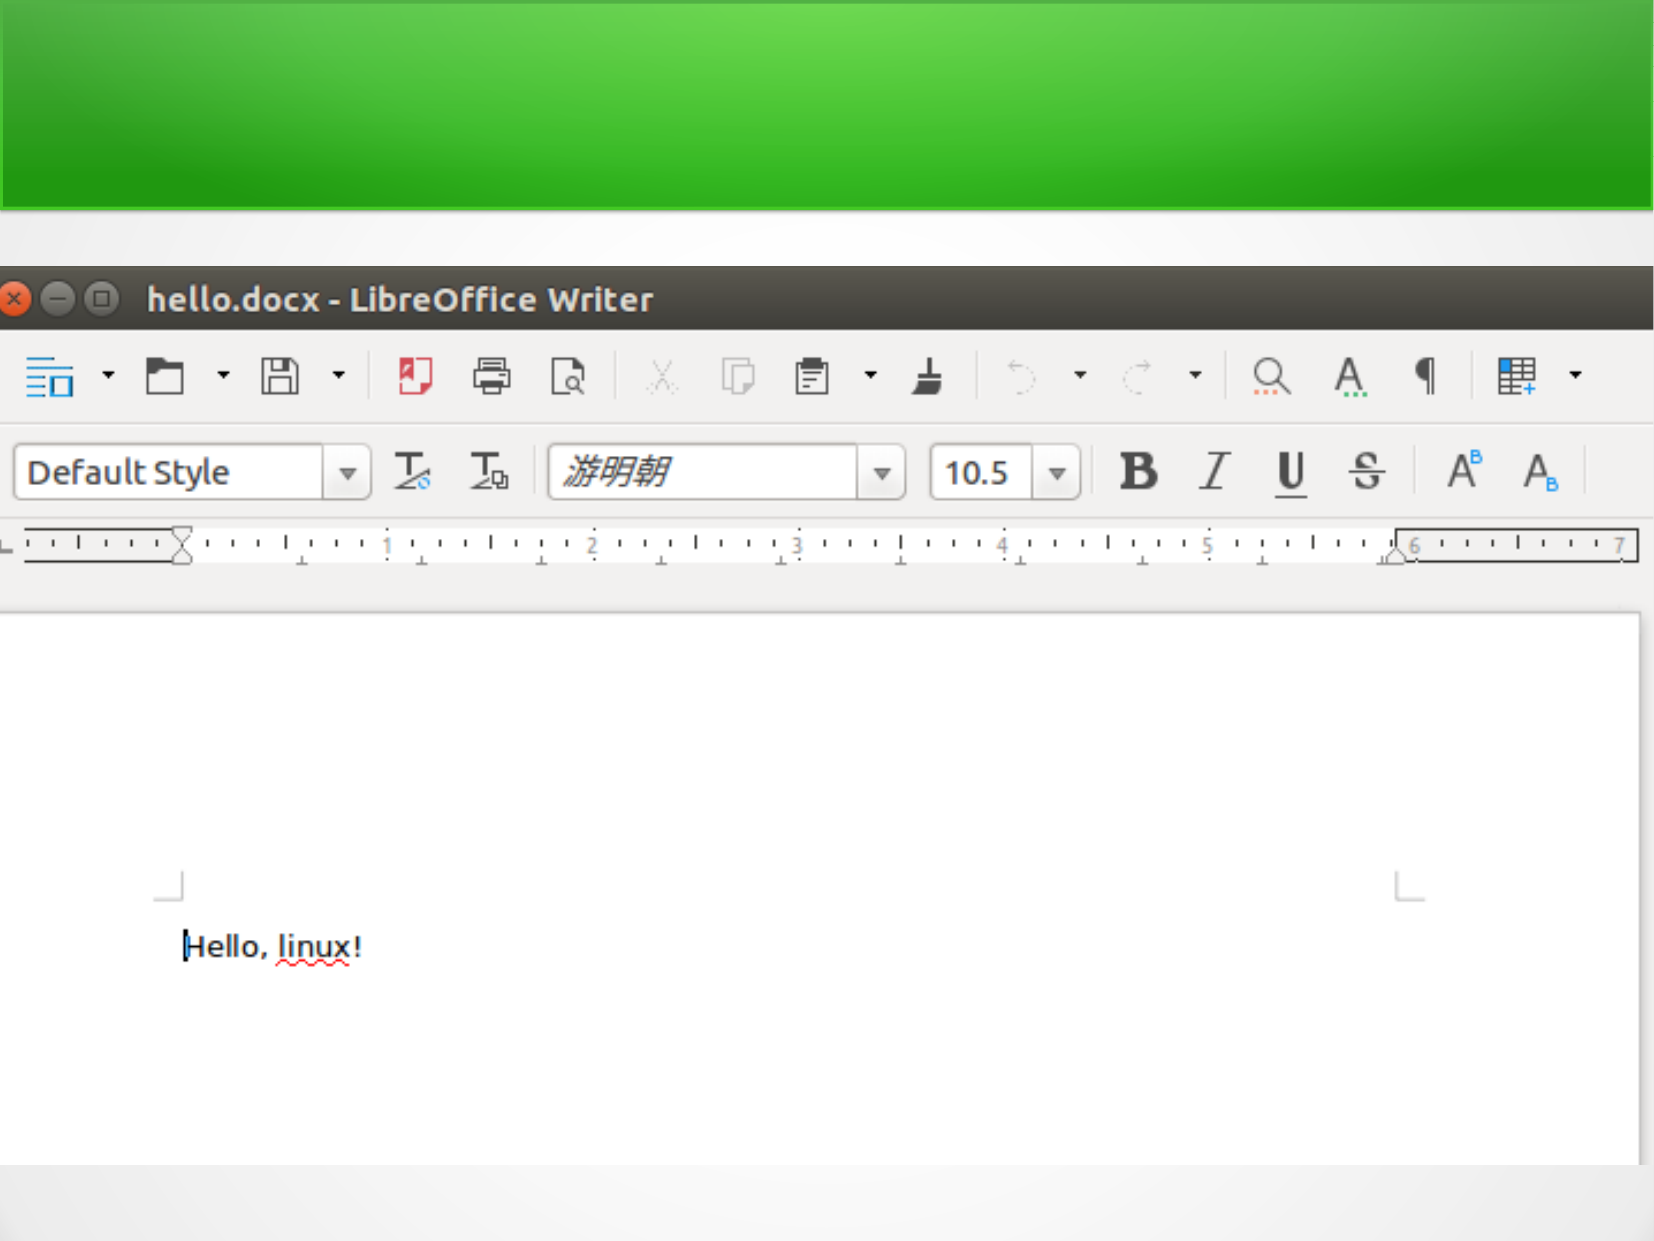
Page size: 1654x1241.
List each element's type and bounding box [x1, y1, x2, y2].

picture [0, 266, 1654, 1165]
